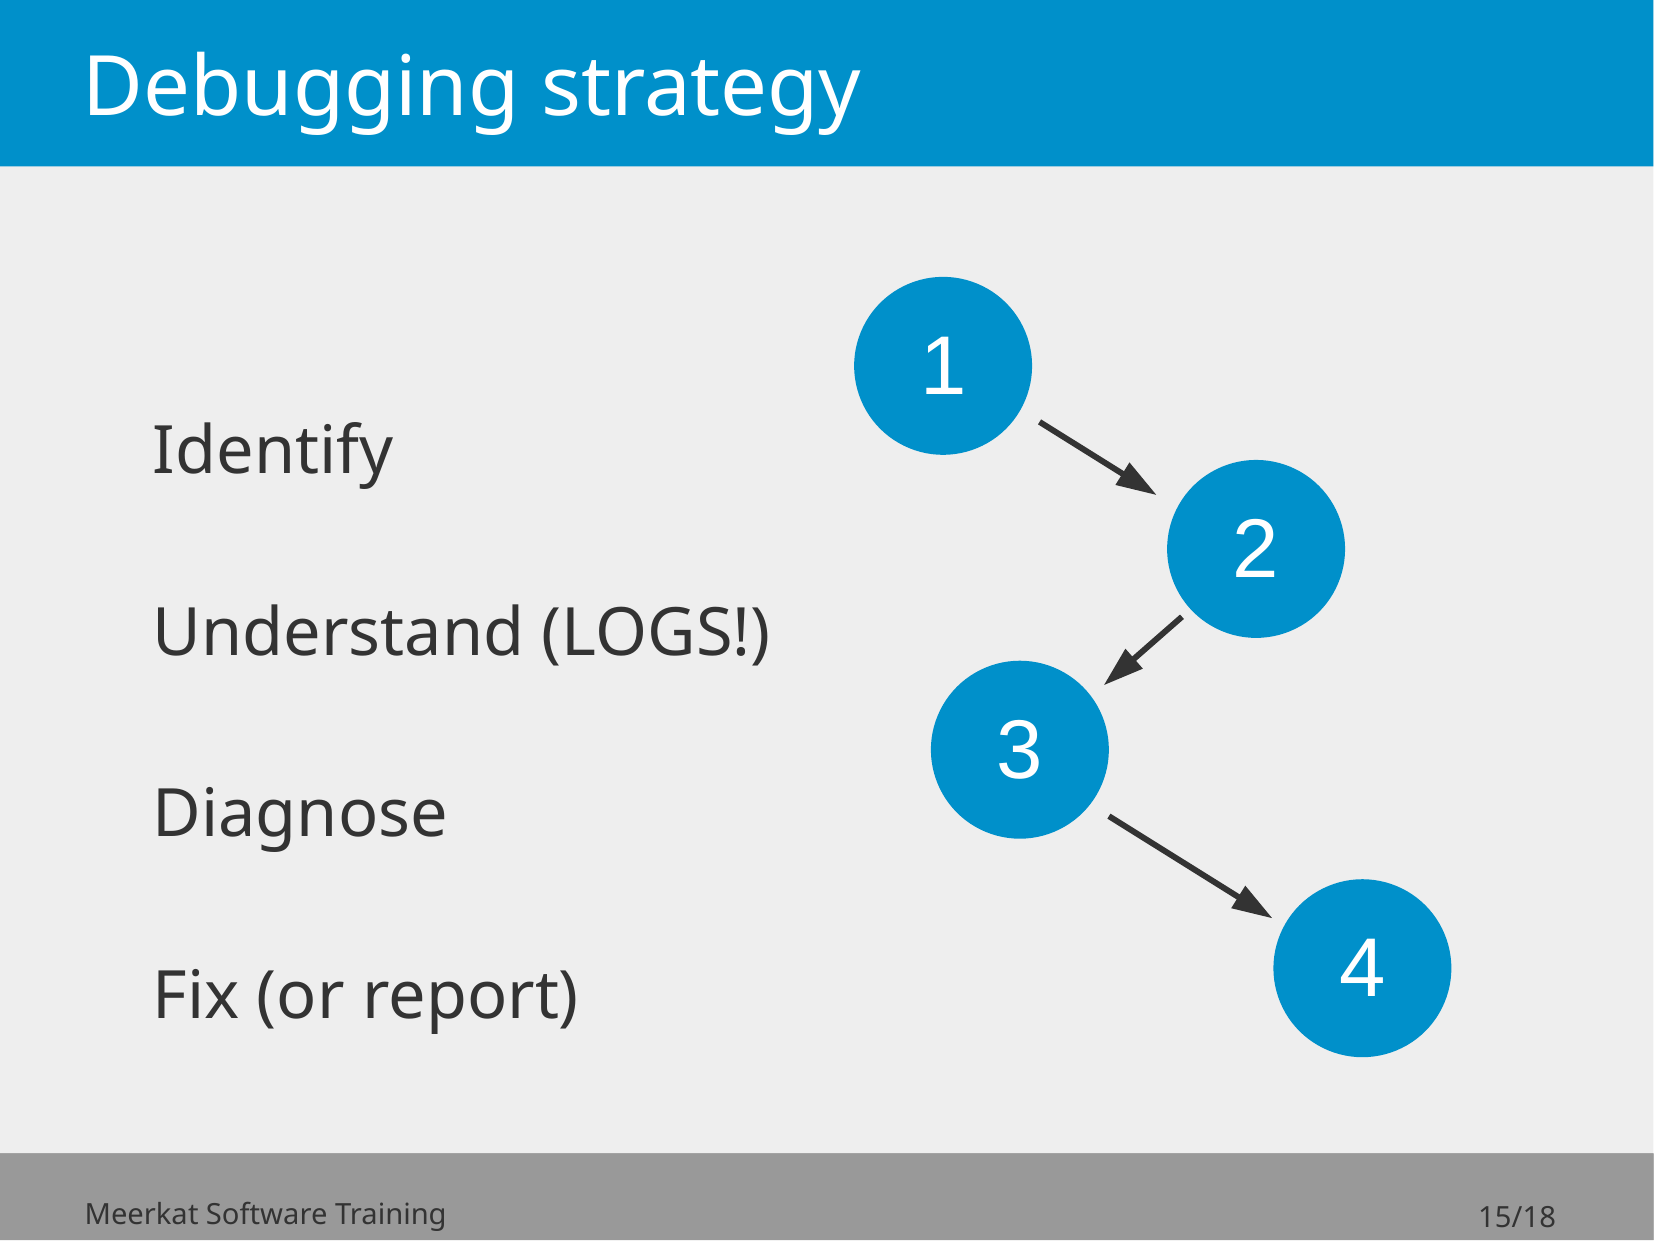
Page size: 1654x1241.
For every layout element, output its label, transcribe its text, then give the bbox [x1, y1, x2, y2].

text_box Debugging strategy [82, 0, 1571, 186]
text_box 2 [1167, 459, 1346, 638]
text_box [138, 282, 1515, 968]
text_box 4 [1273, 879, 1452, 1058]
text_box Identify Understand (LOGS!) Diagnose Fix (or report) [138, 395, 747, 880]
text_box 1 [854, 276, 1033, 455]
text_box 3 [930, 660, 1109, 839]
